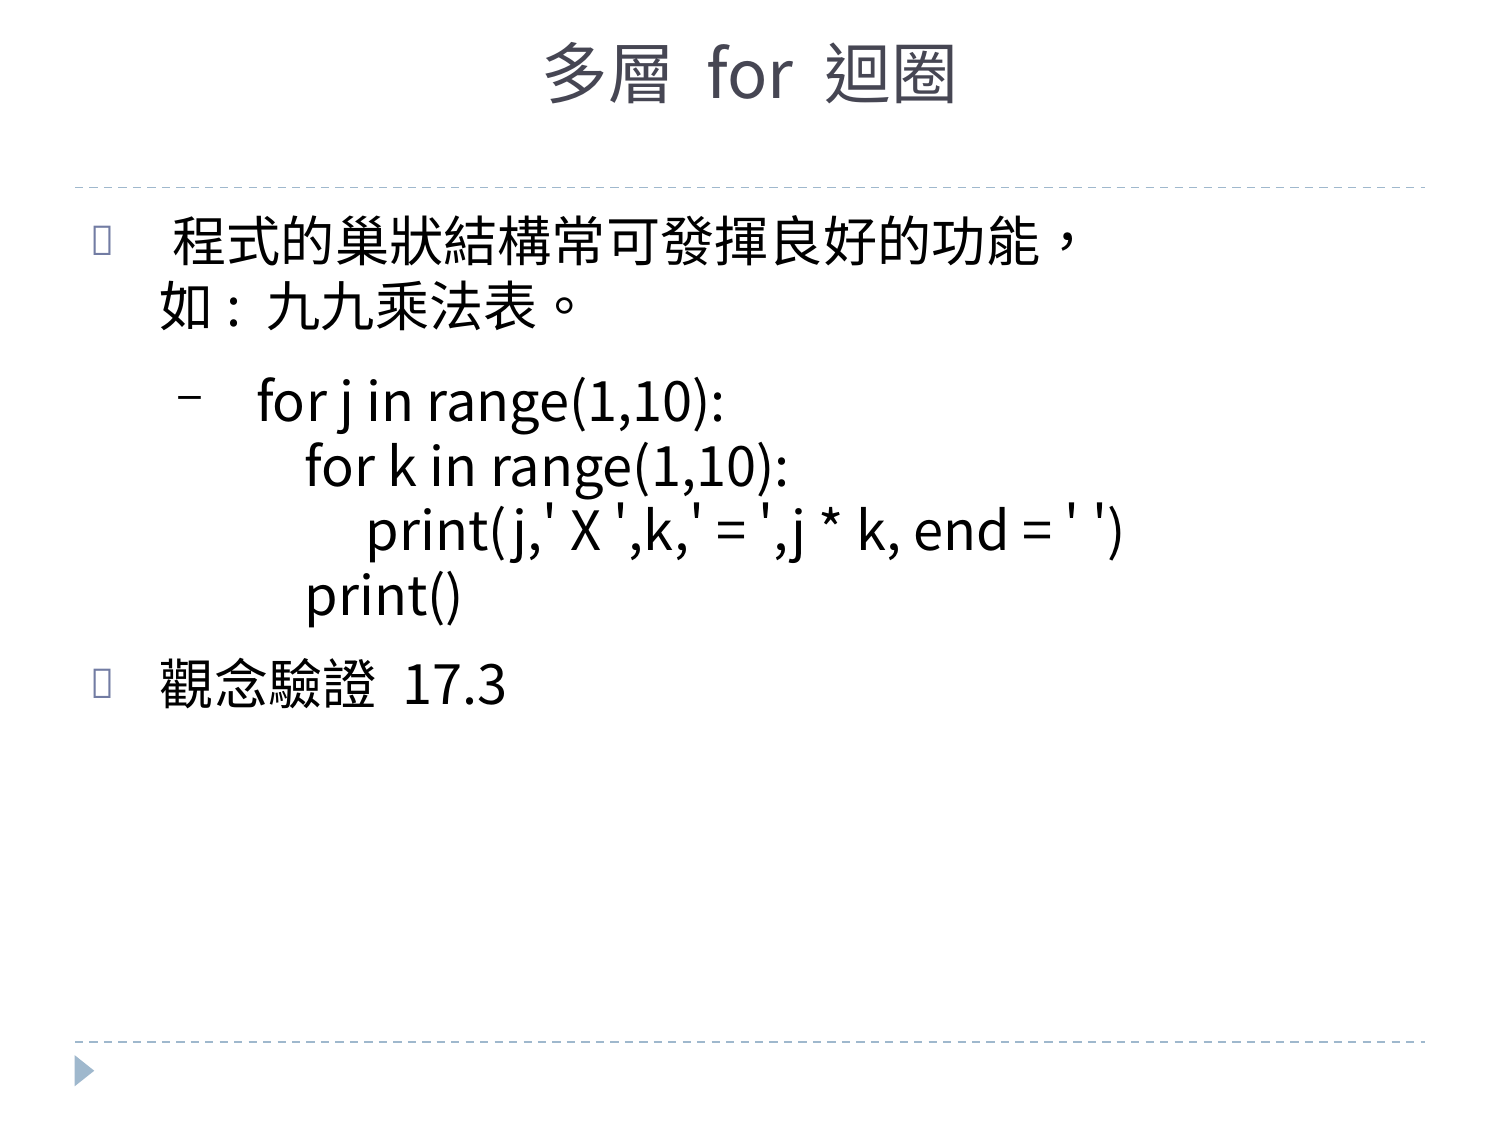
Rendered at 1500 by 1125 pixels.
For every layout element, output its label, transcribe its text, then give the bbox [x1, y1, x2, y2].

title 多層 for 迴圈 [75, 24, 1425, 188]
list 程式的巢狀結構常可發揮良好的功能， 如: 九九乘法表。 for j in range(1,10): for k in range(1,10): print(j,' X ',k,' = ',j * k, end = ' ') print() 觀念驗證 17.3 [75, 200, 1425, 1010]
